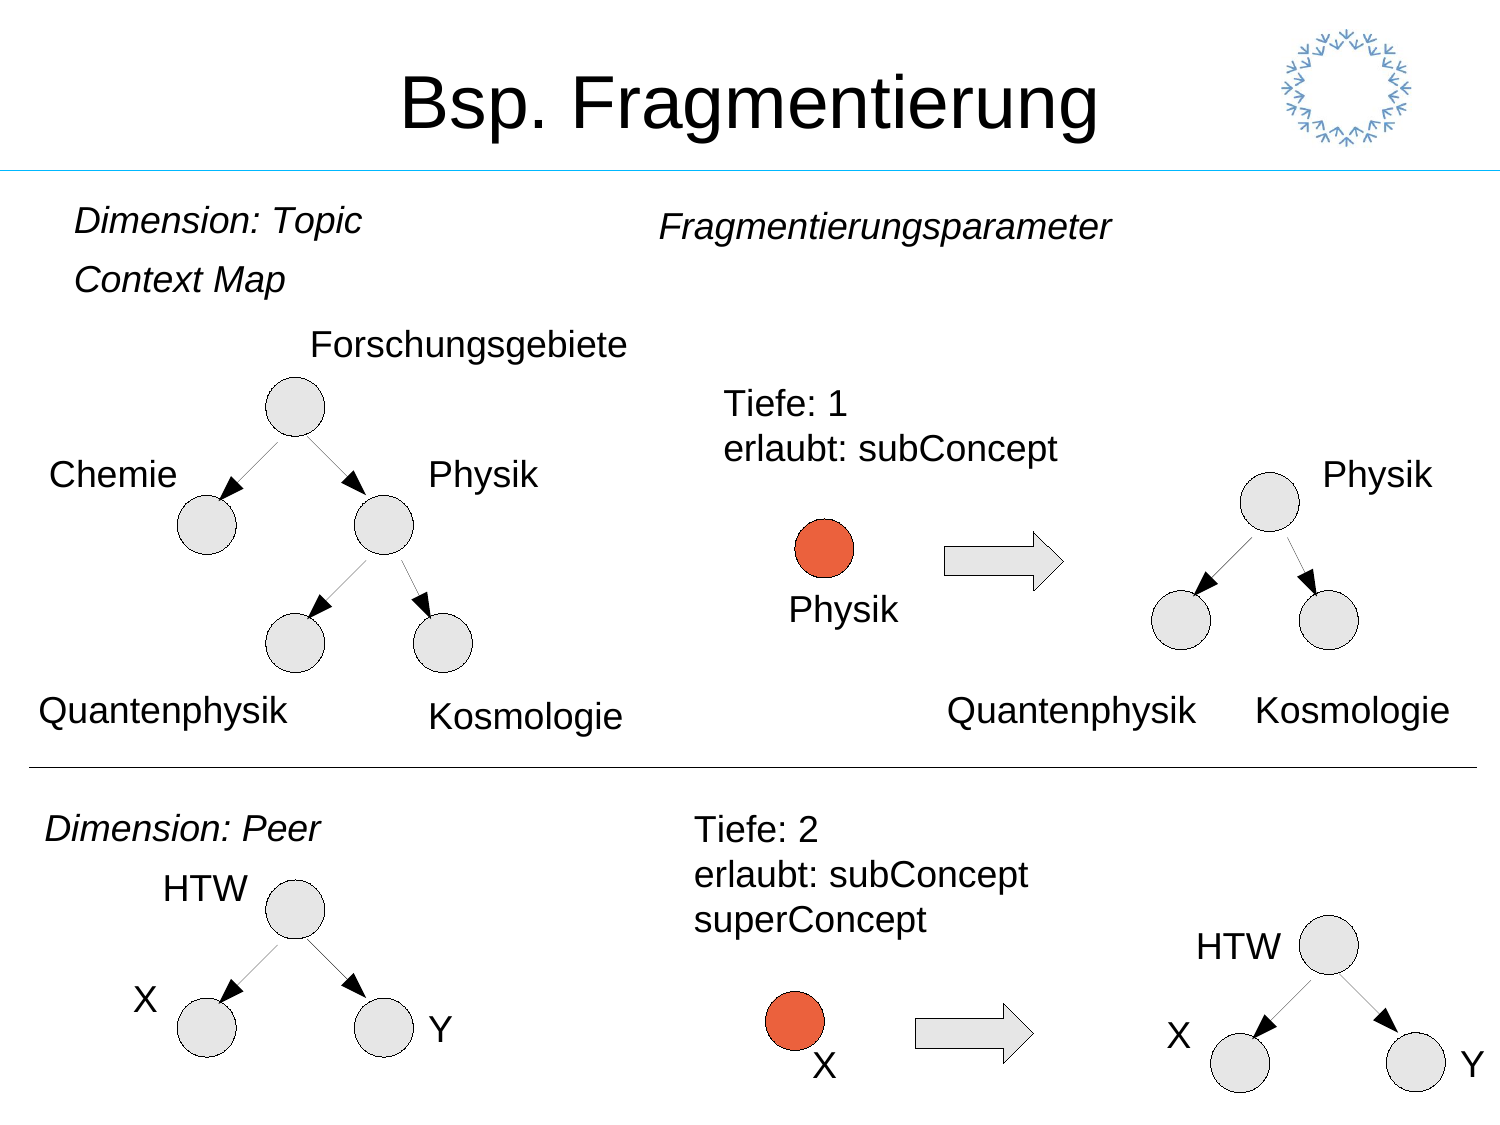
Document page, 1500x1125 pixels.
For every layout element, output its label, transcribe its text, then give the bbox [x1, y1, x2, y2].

text_box Quantenphysik [23, 678, 303, 739]
text_box HTW [1181, 914, 1300, 975]
text_box [354, 495, 414, 555]
text_box [177, 495, 237, 555]
text_box HTW [147, 857, 266, 917]
text_box X [118, 967, 173, 1028]
text_box Fragmentierungsparameter [643, 194, 1127, 255]
text_box [765, 991, 825, 1051]
text_box Y [1445, 1032, 1500, 1093]
text_box [177, 998, 237, 1058]
text_box [1151, 590, 1211, 650]
text_box Kosmologie [413, 684, 639, 745]
text_box [1240, 472, 1300, 532]
text_box [915, 1003, 1034, 1064]
text_box Physik [773, 577, 913, 638]
text_box Chemie [34, 442, 193, 502]
picture [1281, 29, 1412, 57]
text_box Quantenphysik [932, 678, 1211, 739]
text_box [354, 998, 413, 1058]
text_box [413, 613, 473, 673]
text_box [1299, 590, 1359, 650]
text_box Dimension: Topic [59, 188, 378, 249]
text_box [1386, 1032, 1445, 1092]
text_box X [797, 1033, 852, 1094]
text_box [266, 879, 325, 939]
text_box [1210, 1033, 1270, 1093]
text_box [265, 377, 325, 437]
text_box Physik [413, 442, 553, 503]
text_box Kosmologie [1240, 679, 1466, 739]
text_box [794, 518, 854, 577]
text_box Tiefe: 2 erlaubt: subConcept superConcept [679, 797, 1063, 948]
text_box Physik [1307, 442, 1447, 502]
text_box Tiefe: 1 erlaubt: subConcept [708, 372, 1093, 477]
text_box Context Map [59, 248, 301, 308]
text_box Dimension: Peer [29, 796, 336, 857]
text_box X [1151, 1003, 1206, 1063]
text_box [944, 531, 1064, 591]
text_box [1300, 915, 1359, 975]
text_box Y [413, 998, 469, 1058]
title Bsp. Fragmentierung [75, 57, 1426, 148]
text_box [265, 613, 325, 673]
text_box Forschungsgebiete [295, 312, 643, 373]
